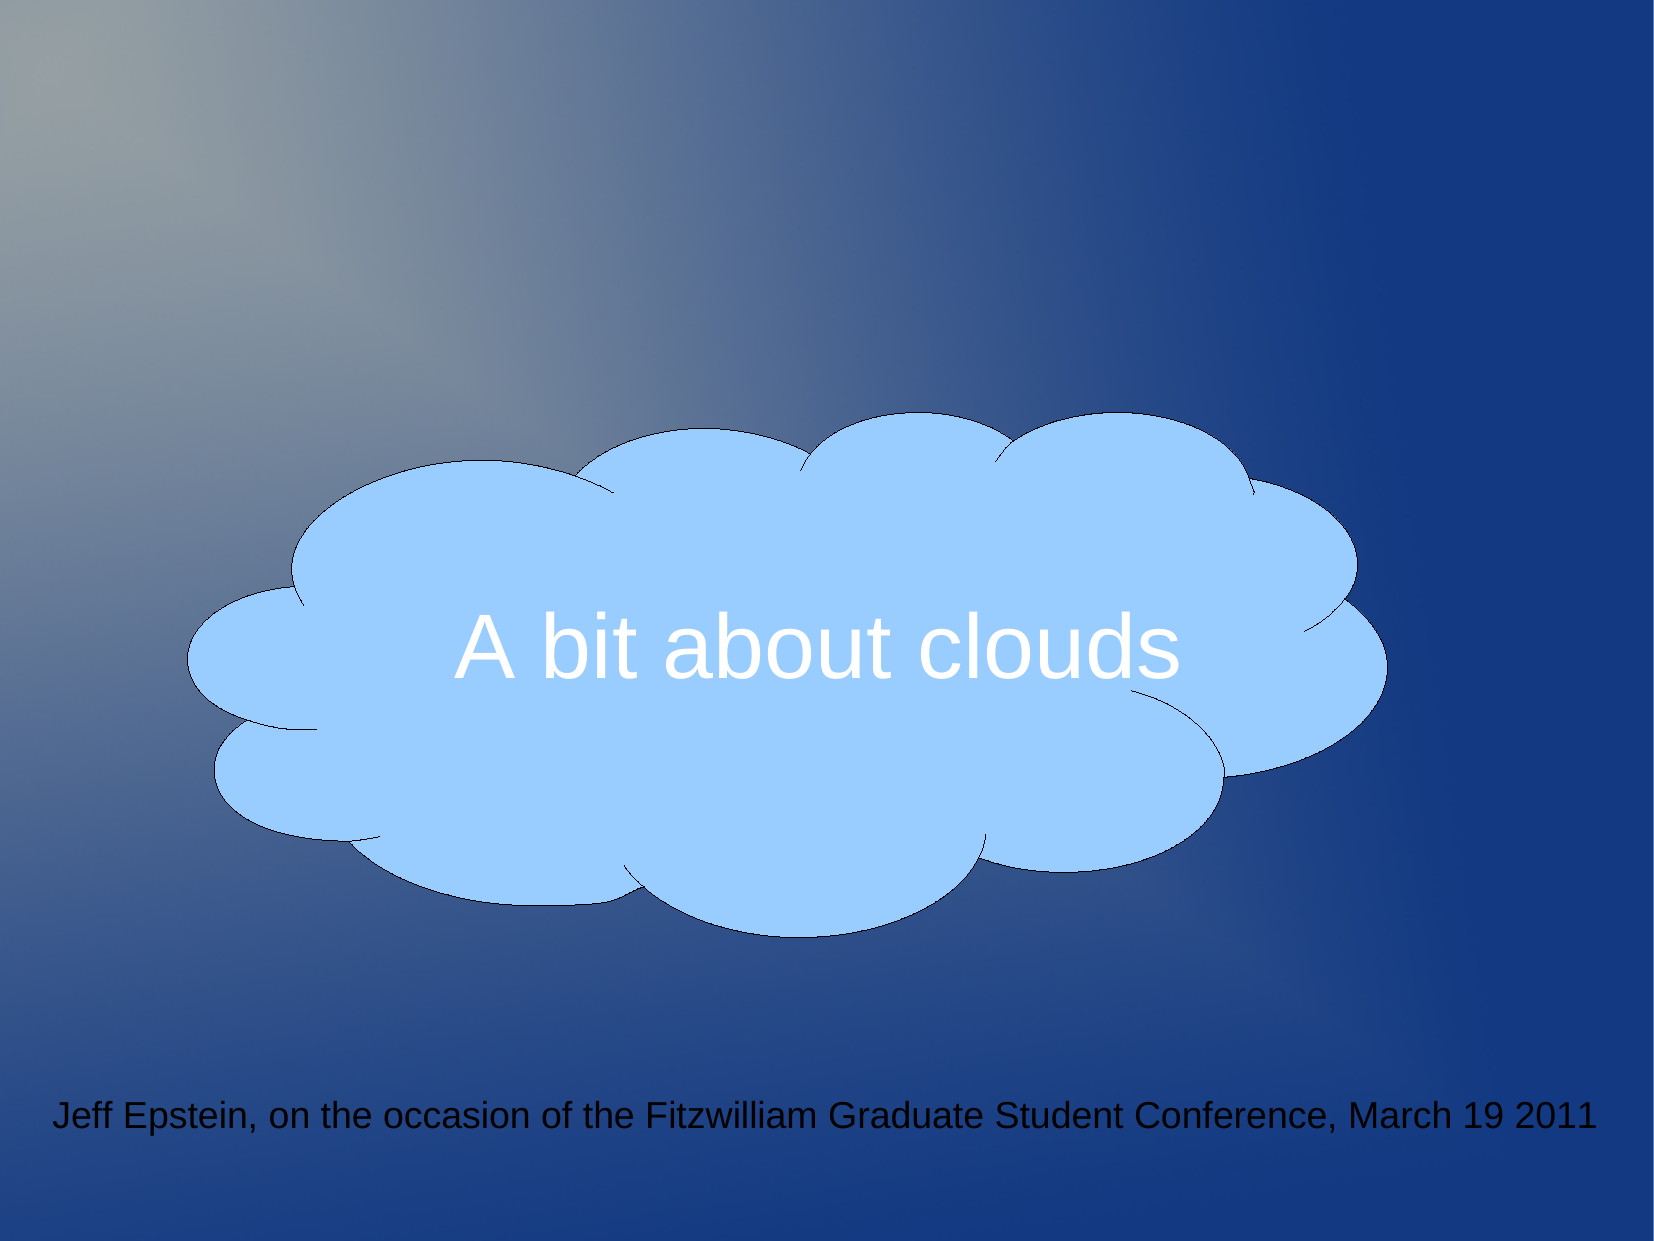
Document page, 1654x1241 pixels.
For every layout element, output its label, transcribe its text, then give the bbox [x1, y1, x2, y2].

picture [0, 0, 1654, 1241]
text_box Jeff Epstein, on the occasion of the Fitzwilliam Graduate Student Conference, March 19 2011 [37, 1087, 1654, 1201]
title A bit about clouds [75, 542, 1564, 751]
text_box [214, 751, 1322, 938]
text_box [298, 412, 1353, 542]
